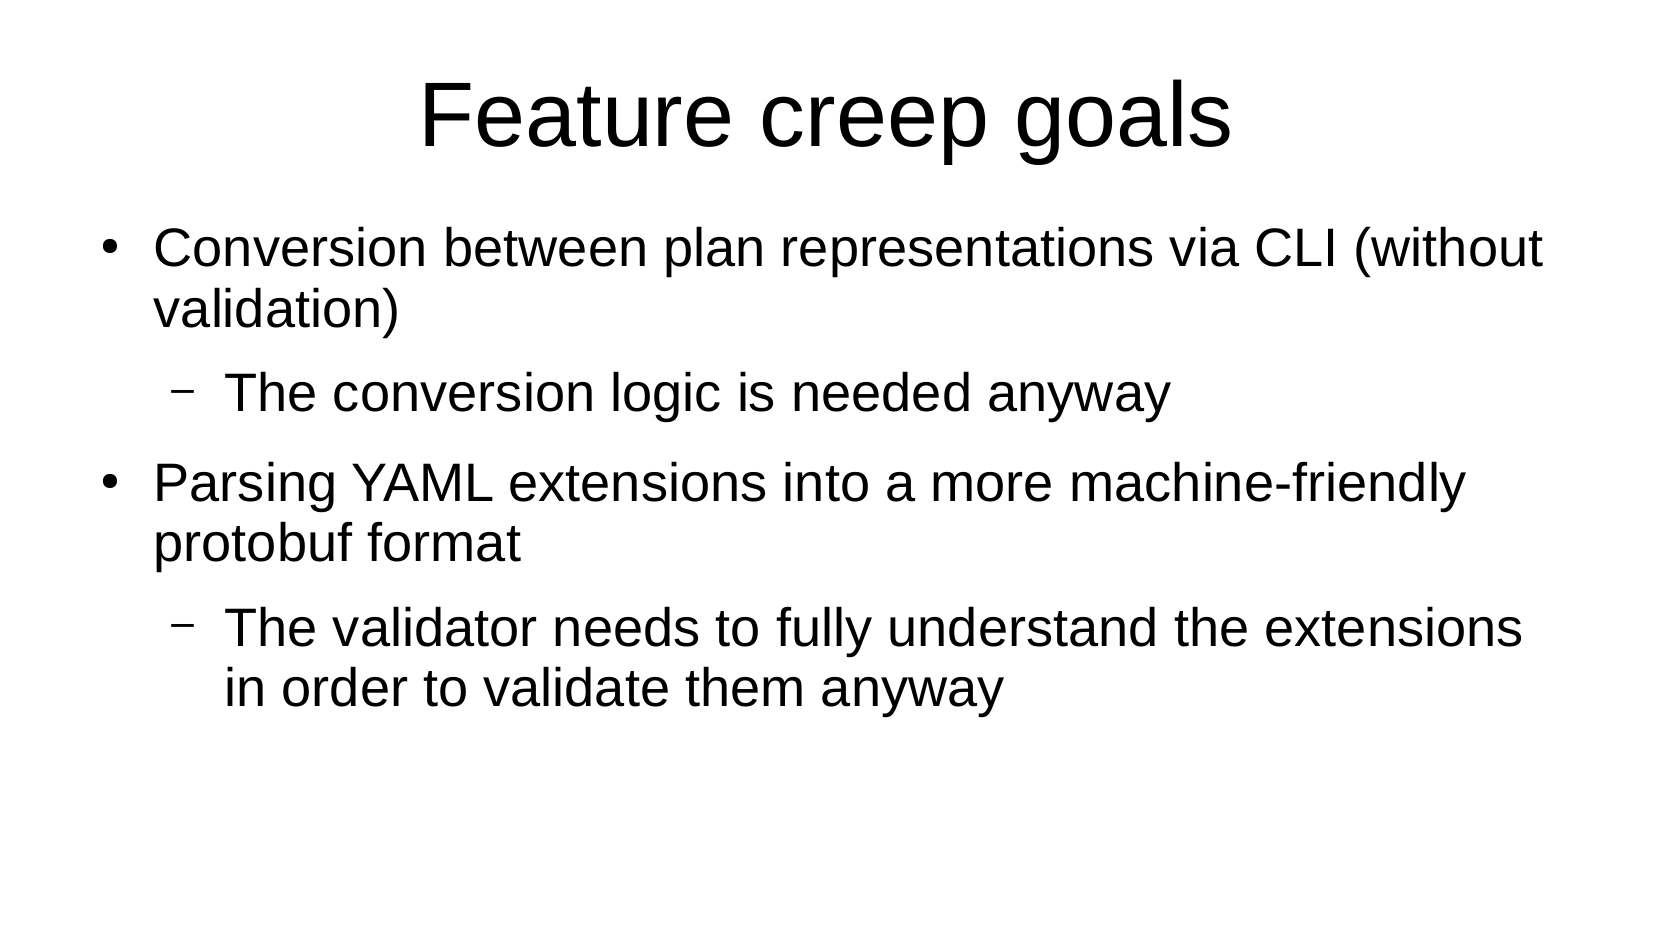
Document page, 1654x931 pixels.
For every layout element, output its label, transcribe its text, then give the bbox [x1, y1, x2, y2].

title Feature creep goals [82, 37, 1571, 193]
list Conversion between plan representations via CLI (without validation) The conversion logic is needed anyway Parsing YAML extensions into a more machine-friendly protobuf format The validator needs to fully understand the extensions in order to validate them anyway [82, 217, 1571, 901]
